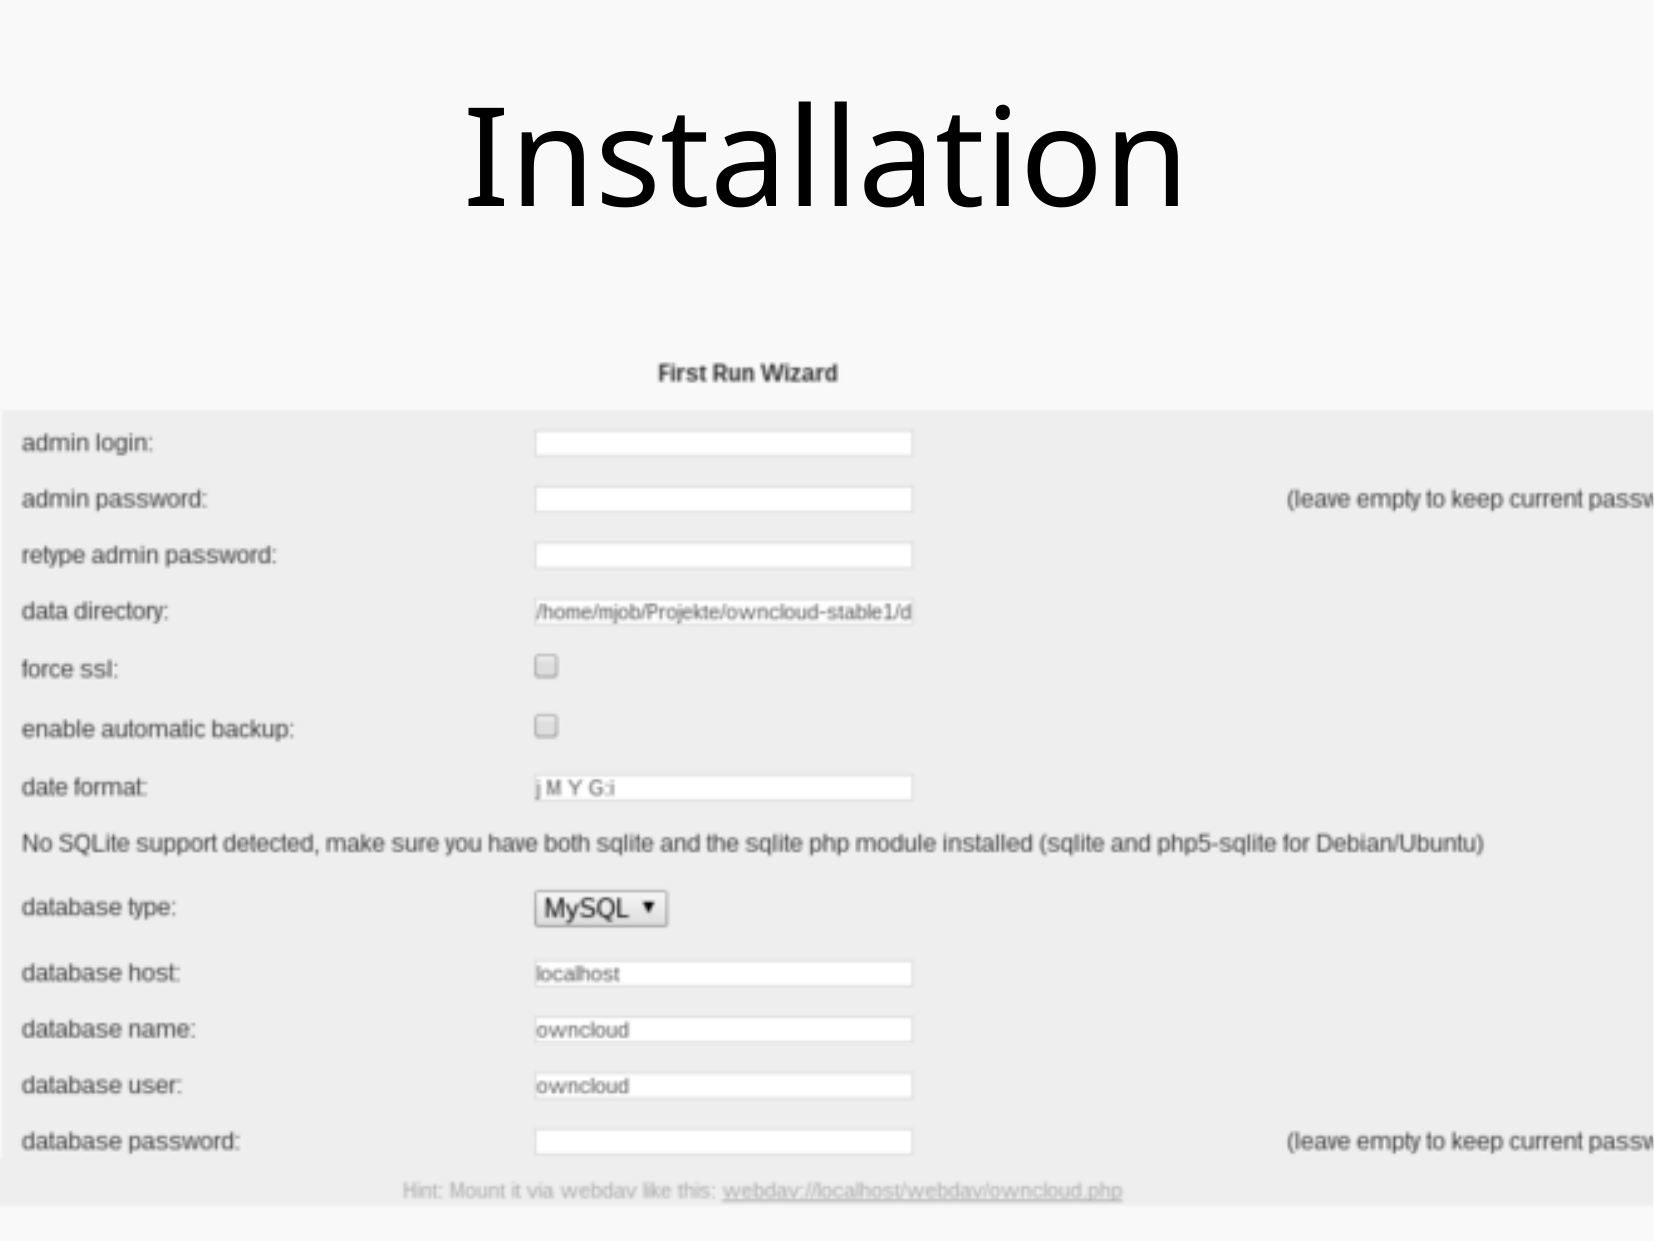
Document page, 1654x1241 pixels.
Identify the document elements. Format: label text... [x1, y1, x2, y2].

title Installation [82, 49, 1572, 257]
picture [0, 0, 1654, 1241]
